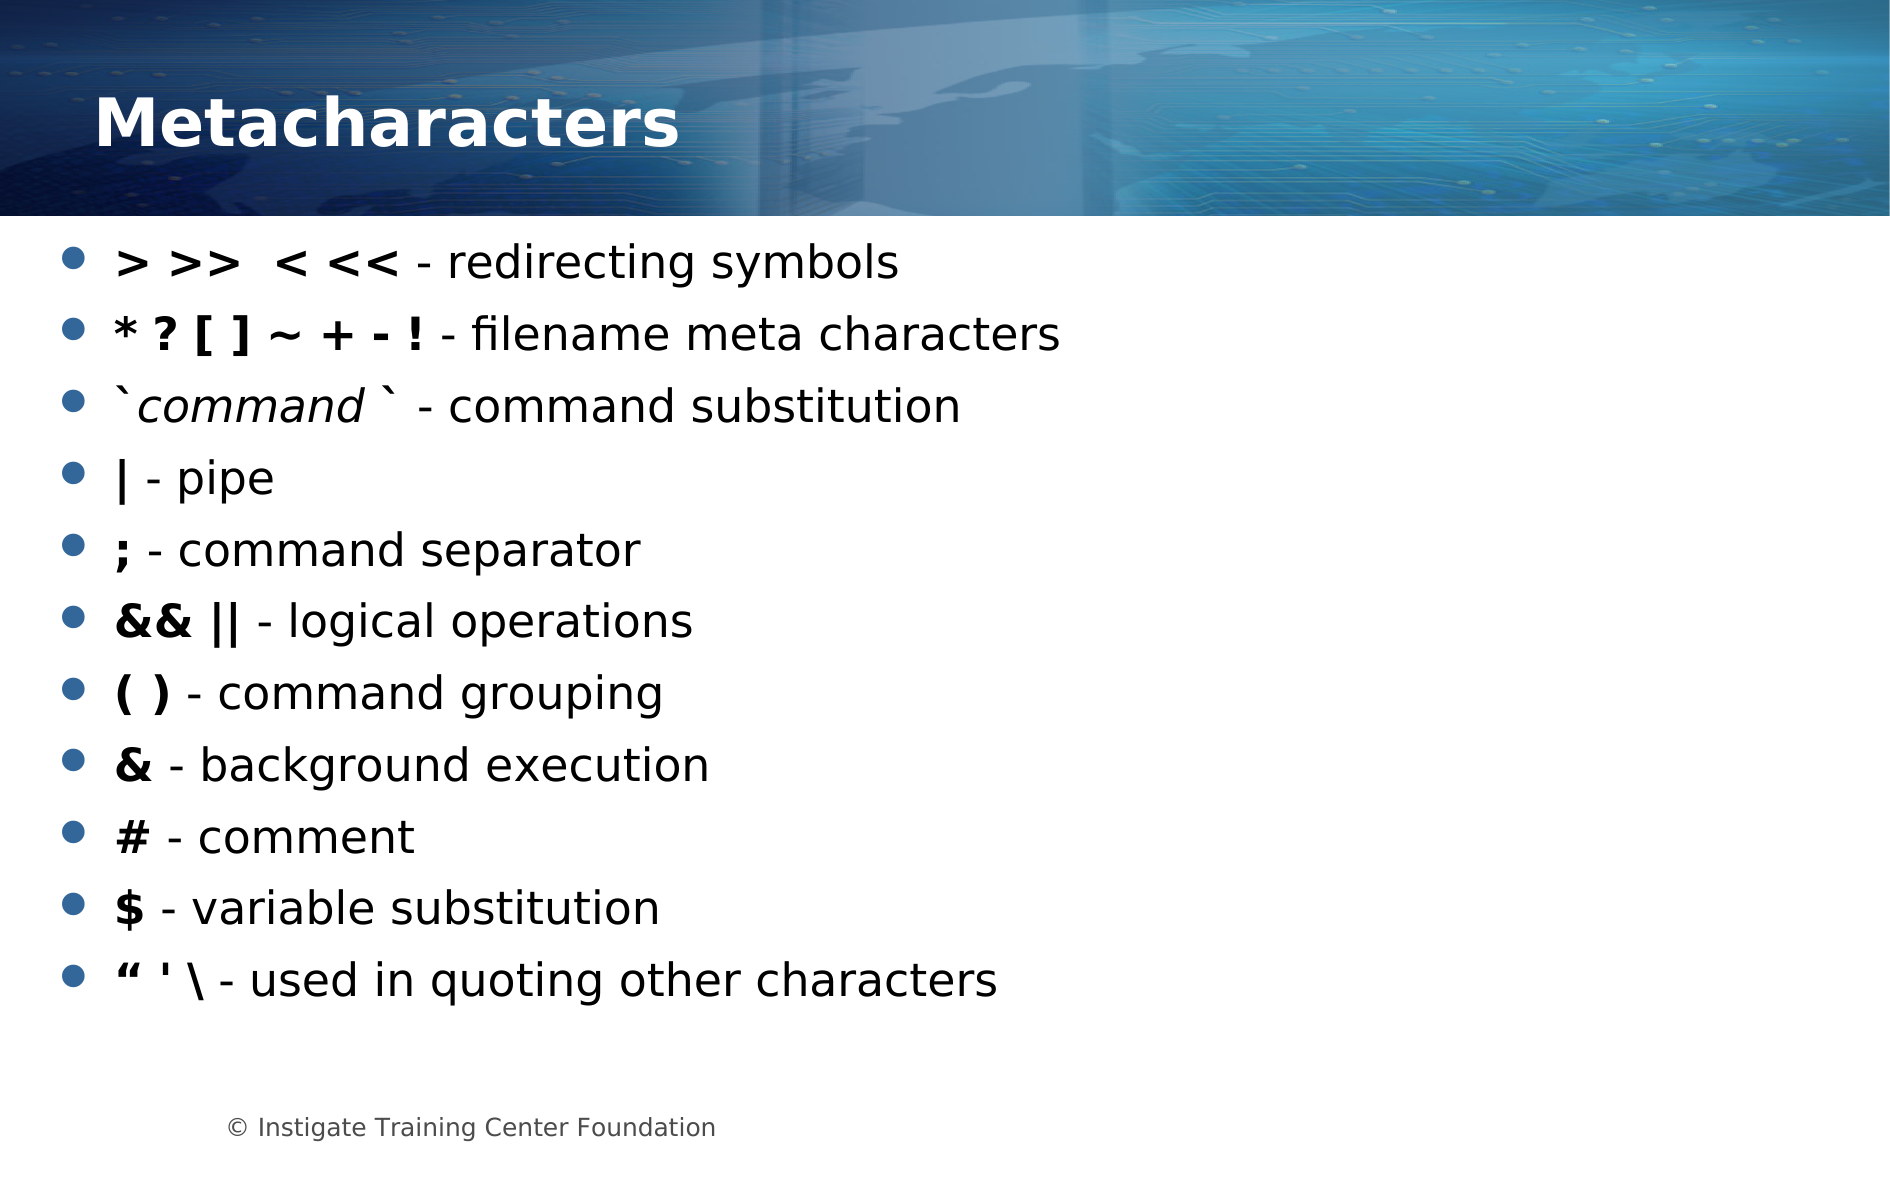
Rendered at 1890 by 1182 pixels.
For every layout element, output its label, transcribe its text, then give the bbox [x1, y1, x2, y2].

list > >> < << - redirecting symbols * ? [ ] ~ + - ! - filename meta characters `command ` - command substitution | - pipe ; - command separator && || - logical operations ( ) - command grouping & - background execution # - comment $ - variable substitution “ ' \ - used in quoting other characters [59, 236, 1831, 1008]
picture [0, 0, 1890, 216]
title Metacharacters [93, 54, 1792, 210]
